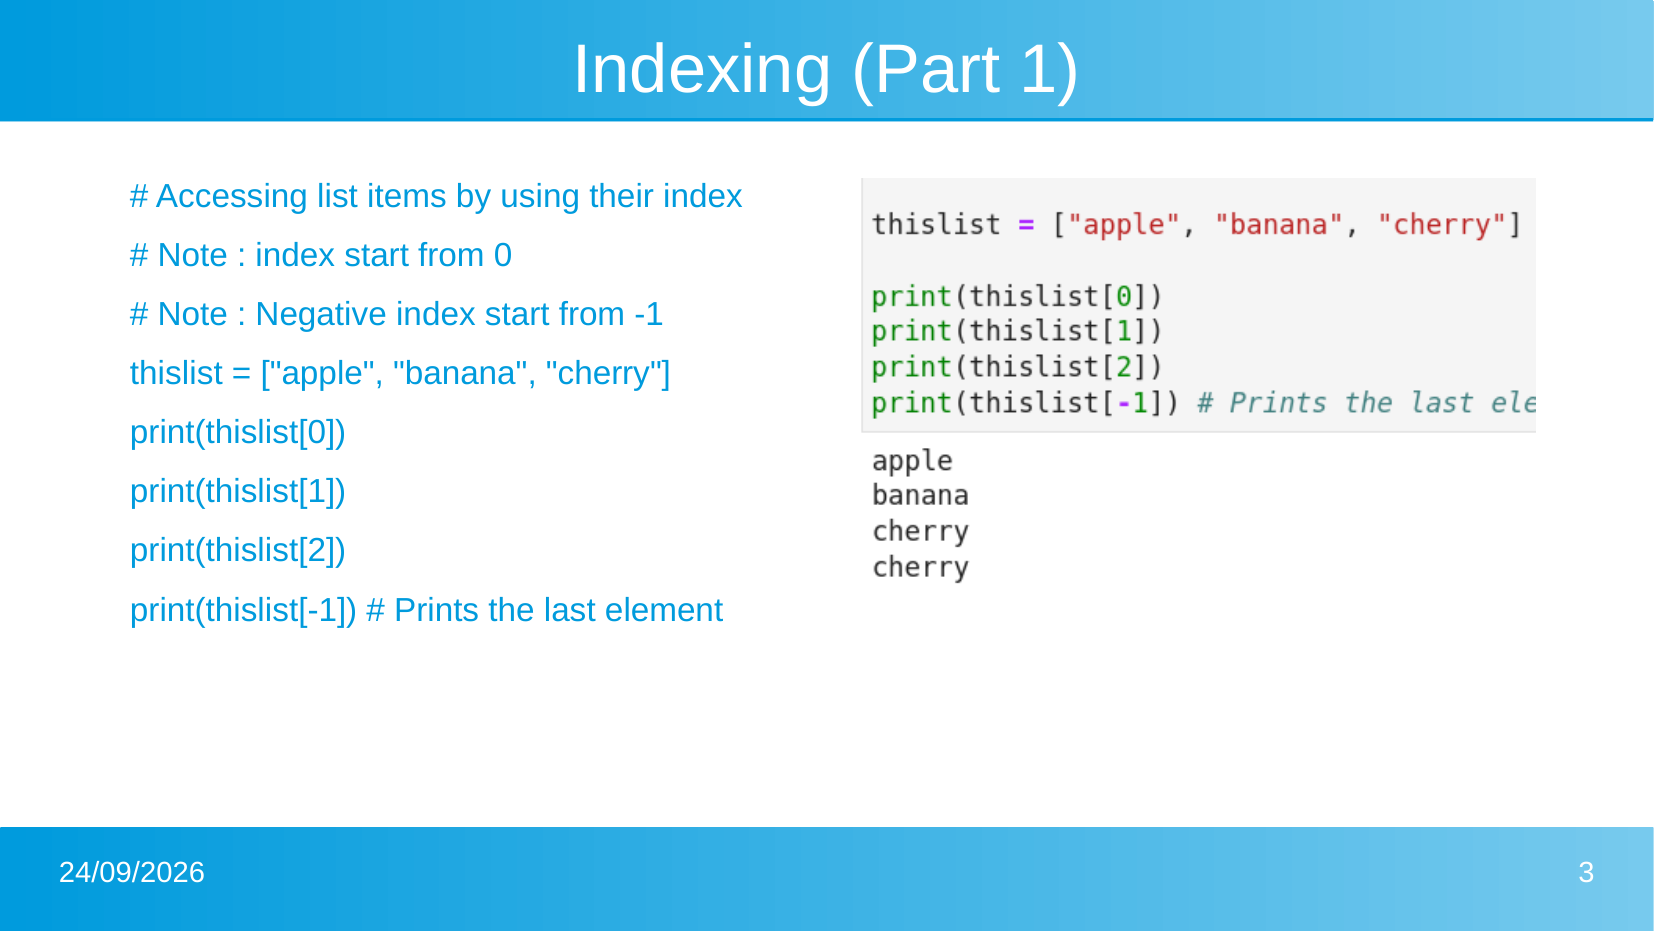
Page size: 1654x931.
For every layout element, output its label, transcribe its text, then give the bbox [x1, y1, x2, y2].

picture [860, 178, 1536, 591]
title Indexing (Part 1) [59, 29, 1595, 108]
list # Accessing list items by using their index # Note : index start from 0 # Note : Negative index start from -1 thislist = ["apple", "banana", "cherry"] print(thislist[0]) print(thislist[1]) print(thislist[2]) print(thislist[-1]) # Prints the last element [59, 177, 1595, 768]
